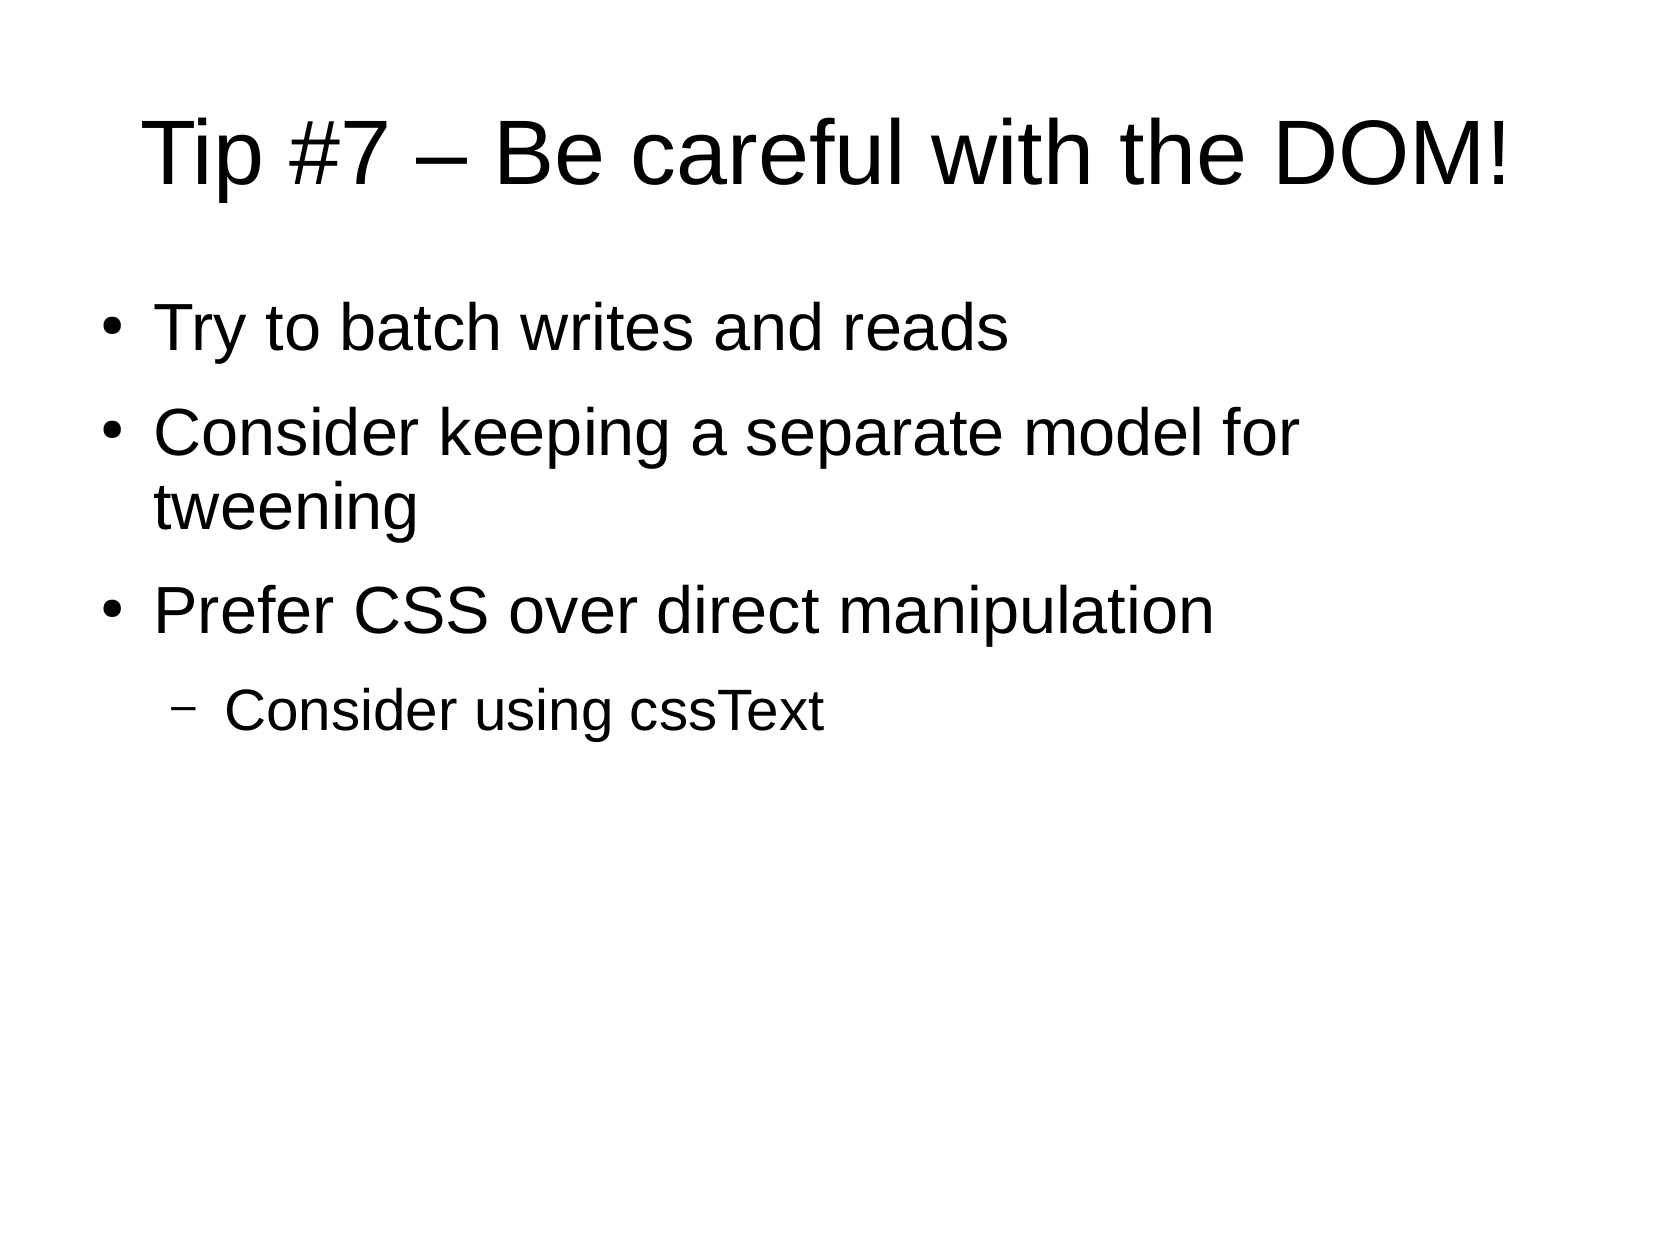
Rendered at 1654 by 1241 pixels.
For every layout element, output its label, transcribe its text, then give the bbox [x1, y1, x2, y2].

title Tip #7 – Be careful with the DOM! [82, 49, 1571, 257]
list Try to batch writes and reads Consider keeping a separate model for tweening Prefer CSS over direct manipulation Consider using cssText [82, 290, 1538, 1010]
